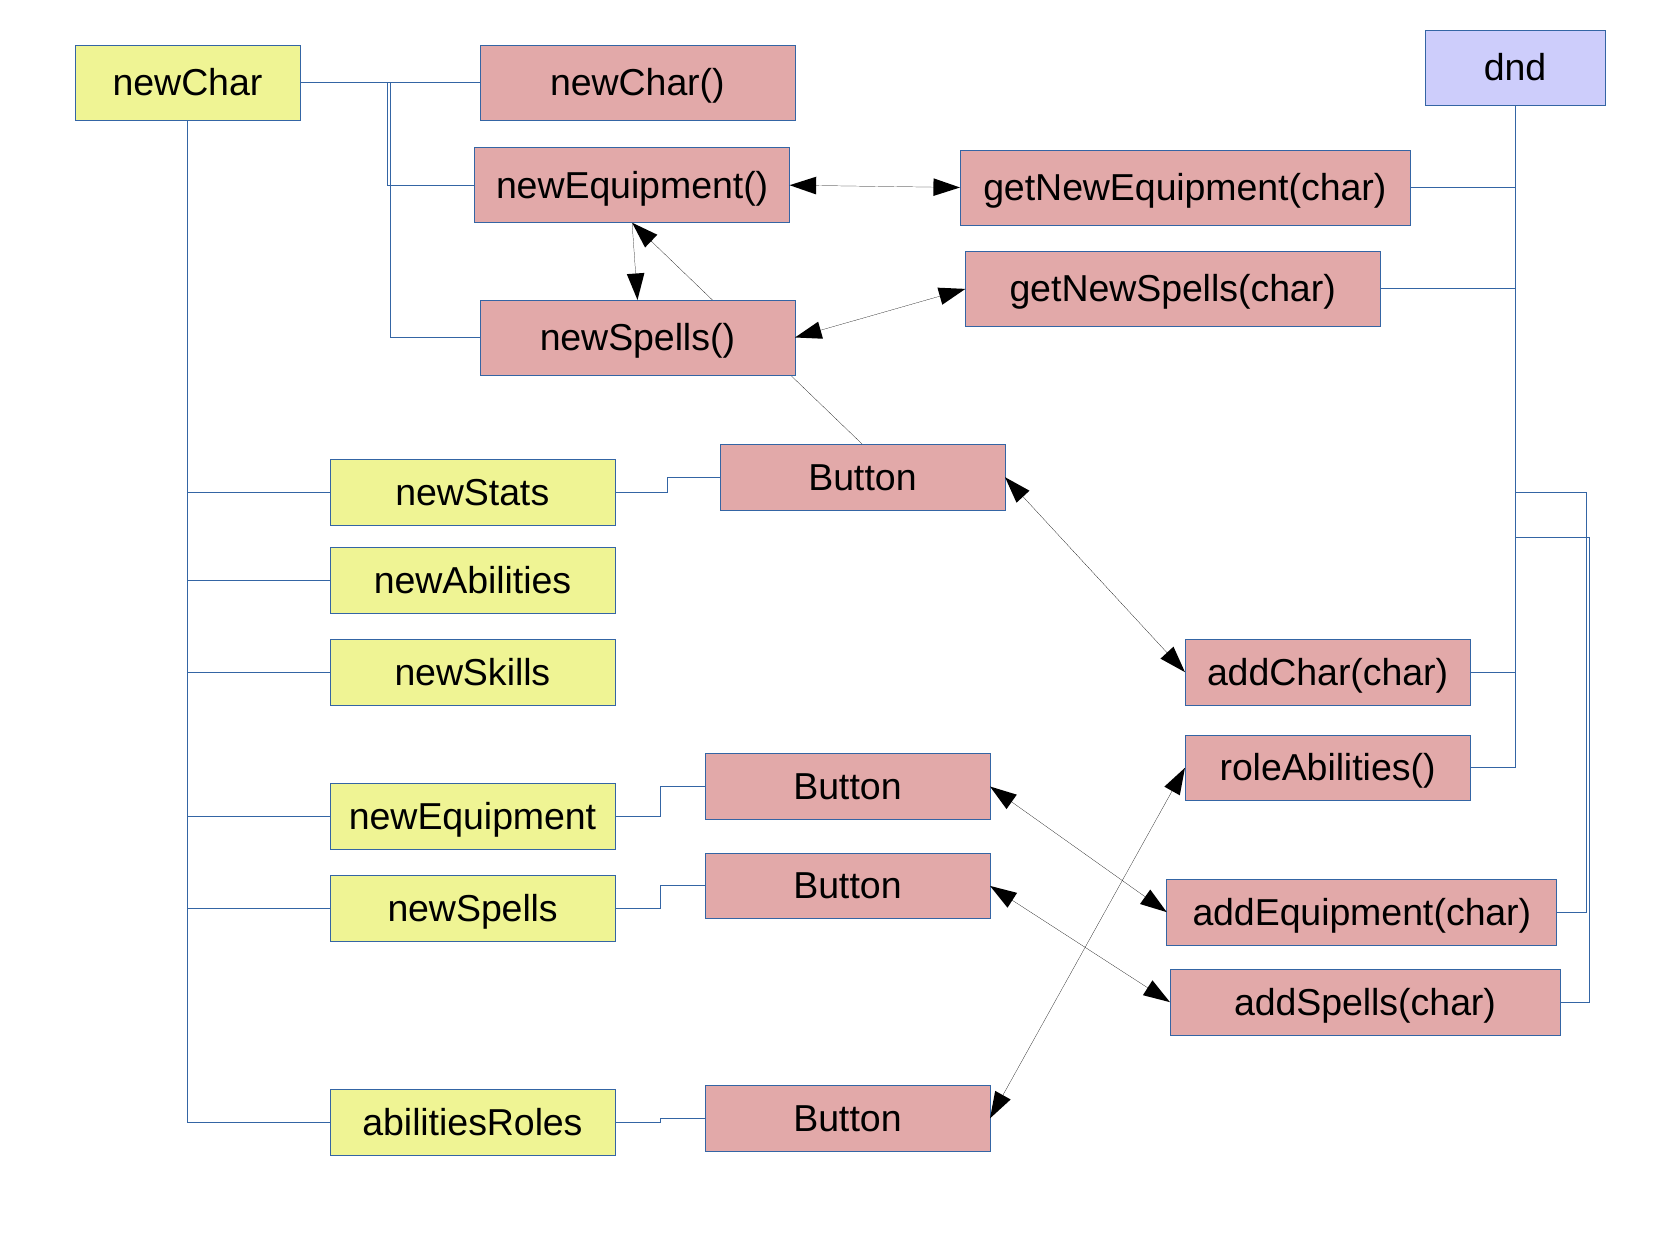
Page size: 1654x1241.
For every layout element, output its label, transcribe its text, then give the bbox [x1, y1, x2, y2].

text_box newChar [75, 45, 301, 121]
text_box roleAbilities() [1185, 735, 1471, 801]
text_box getNewSpells(char) [965, 251, 1381, 327]
text_box Button [705, 853, 991, 919]
text_box Button [720, 444, 1006, 511]
text_box newSkills [330, 639, 616, 706]
text_box dnd [1425, 30, 1606, 106]
text_box newSpells() [480, 300, 796, 376]
text_box getNewEquipment(char) [960, 150, 1411, 226]
text_box newChar() [480, 45, 796, 121]
text_box newStats [330, 459, 616, 526]
text_box abilitiesRoles [330, 1089, 616, 1156]
text_box Button [705, 1085, 991, 1152]
text_box newSpells [330, 875, 616, 942]
text_box newAbilities [330, 547, 616, 614]
text_box Button [705, 753, 991, 820]
text_box addSpells(char) [1170, 969, 1561, 1036]
text_box newEquipment() [474, 147, 790, 223]
text_box addEquipment(char) [1166, 879, 1557, 946]
text_box newEquipment [330, 783, 616, 850]
text_box addChar(char) [1185, 639, 1471, 706]
